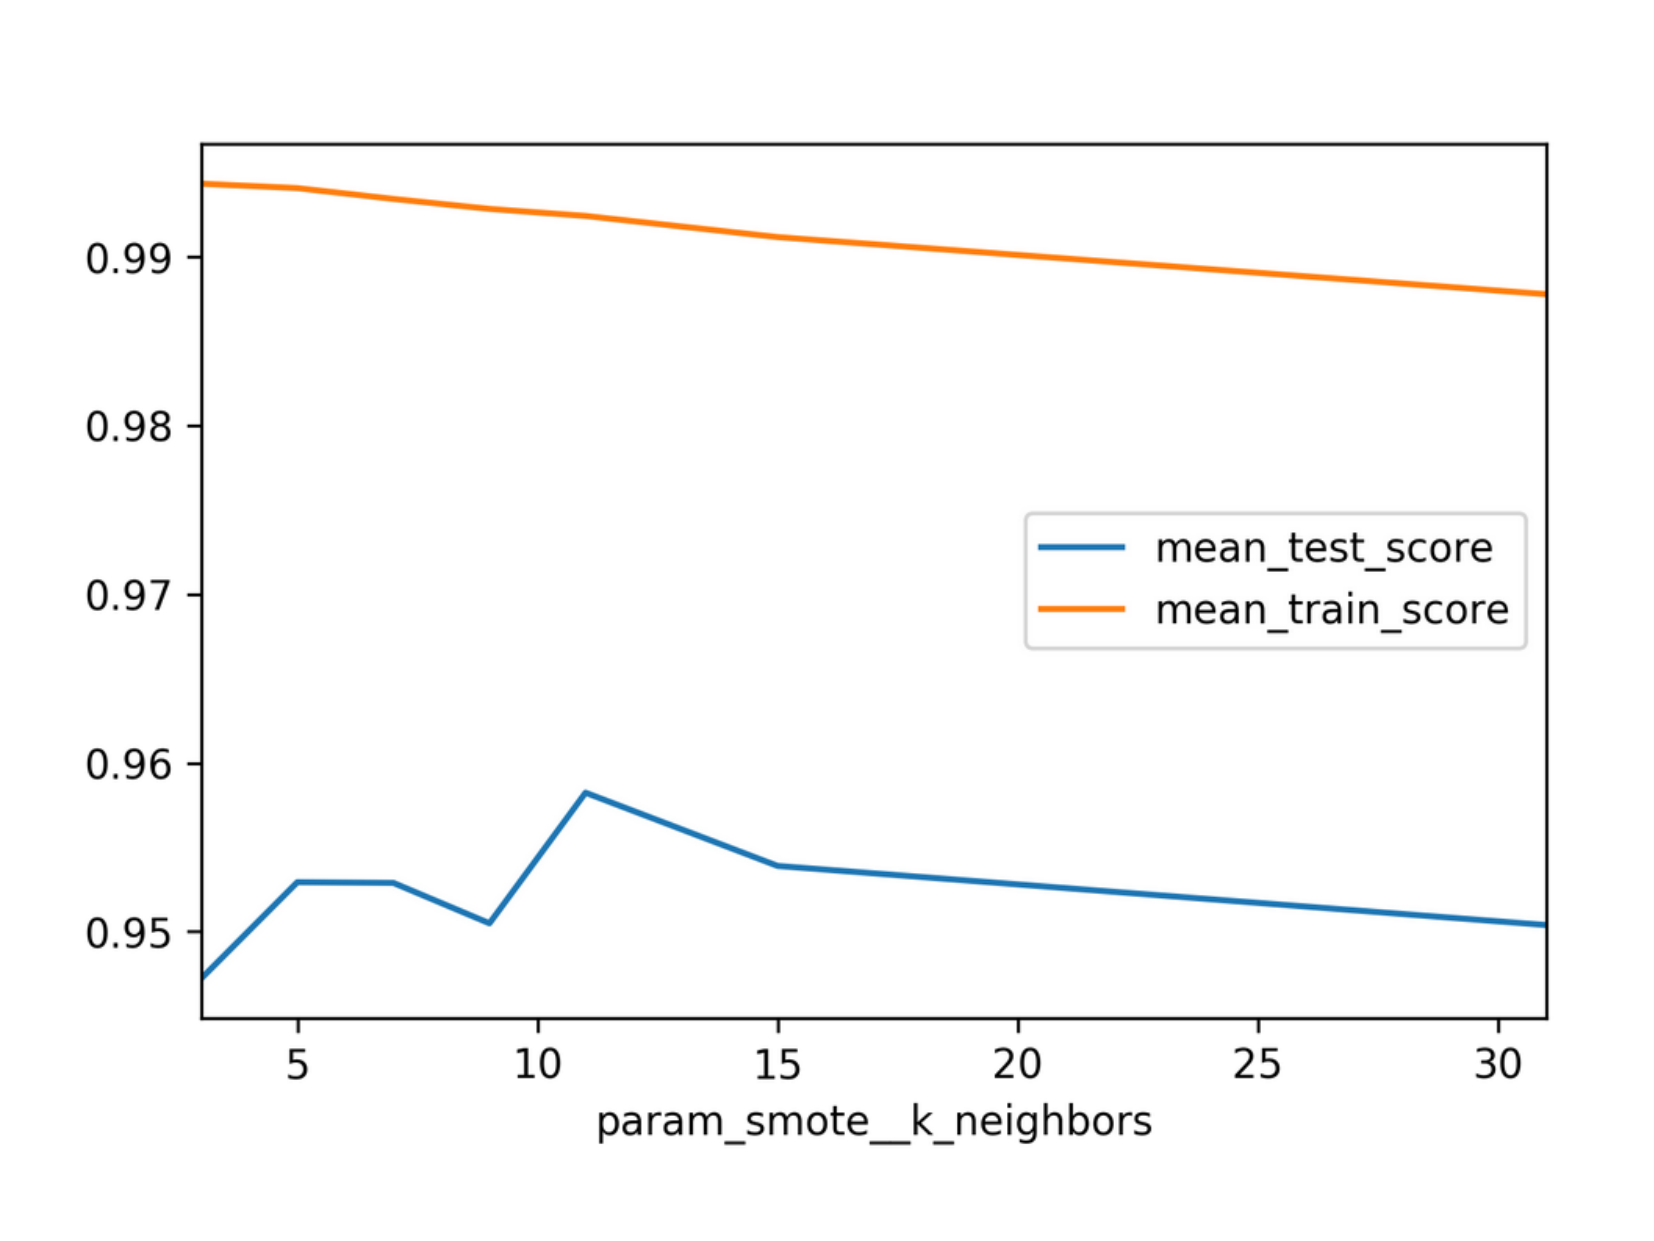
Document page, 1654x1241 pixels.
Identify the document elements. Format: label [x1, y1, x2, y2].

picture [66, 106, 1591, 1156]
